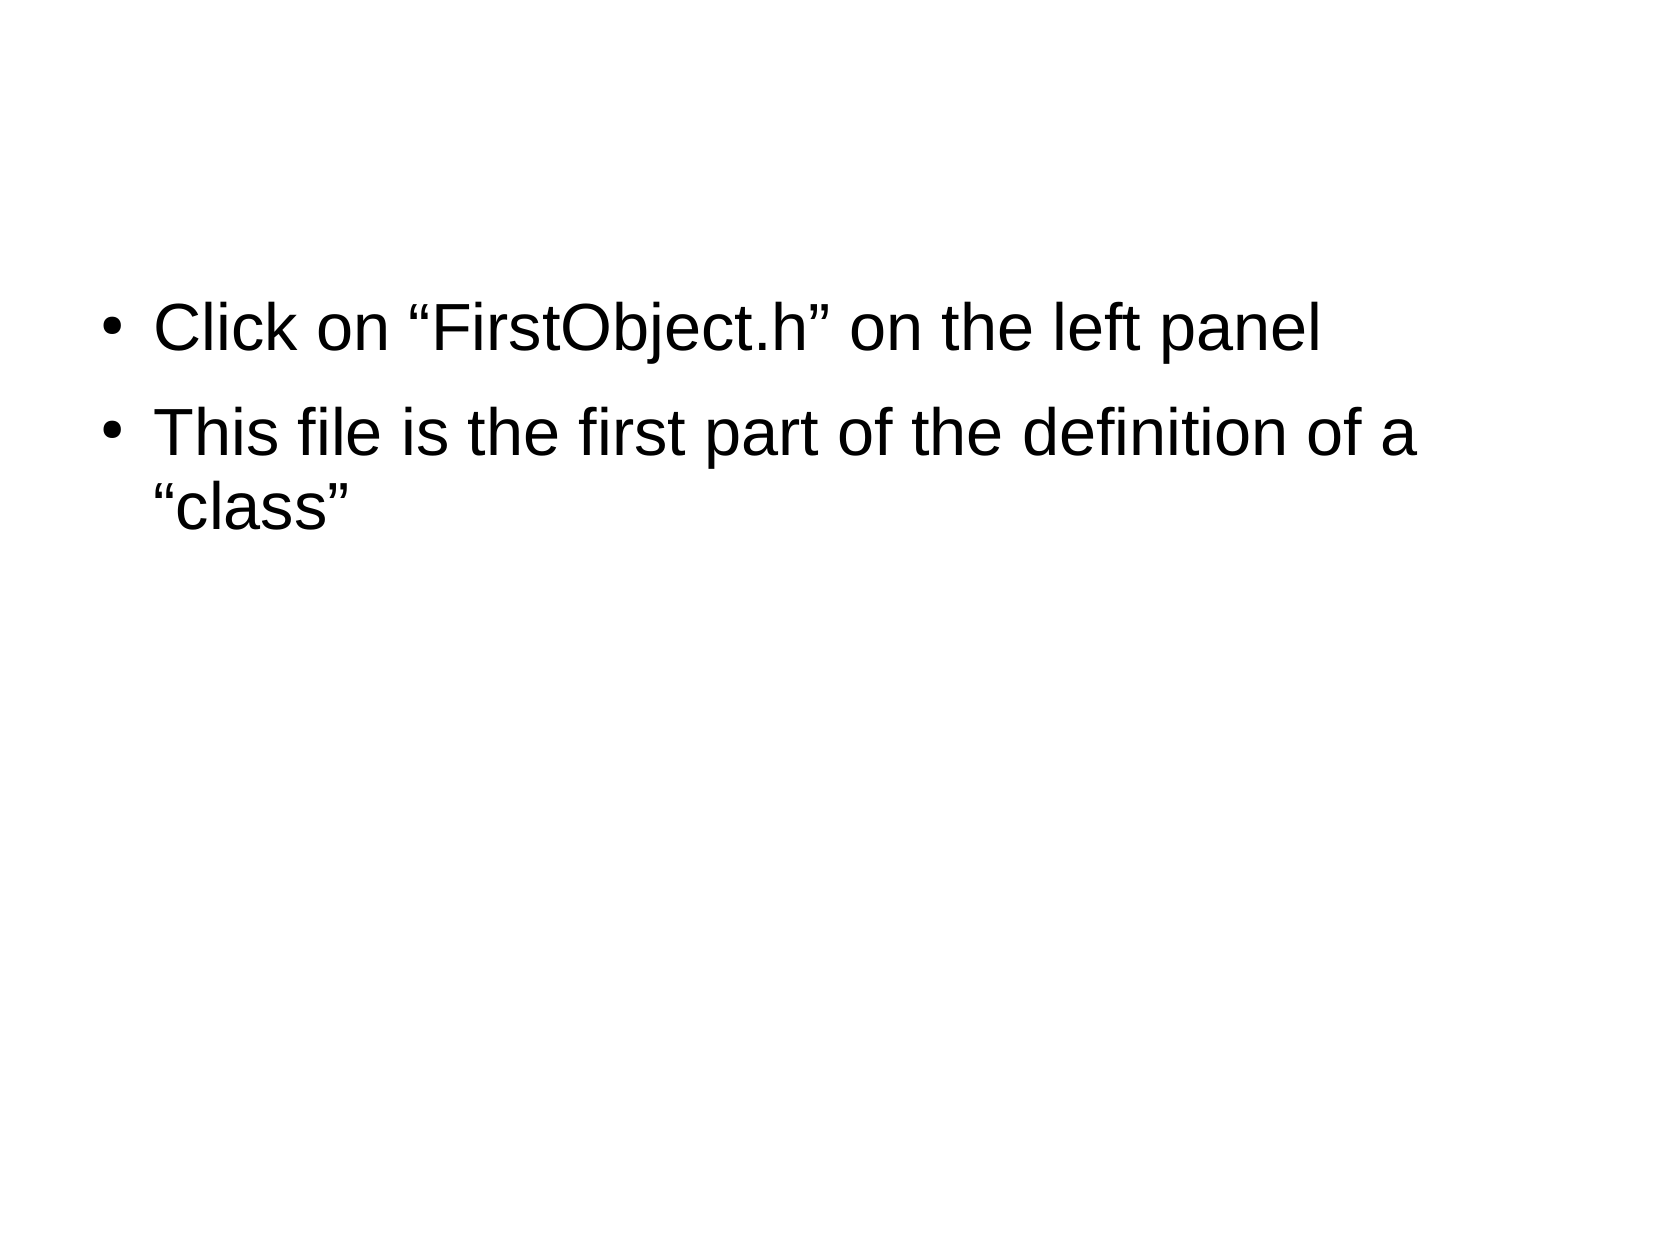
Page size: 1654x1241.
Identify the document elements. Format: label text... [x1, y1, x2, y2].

list Click on “FirstObject.h” on the left panel This file is the first part of the definition of a “class” [82, 290, 1571, 1010]
